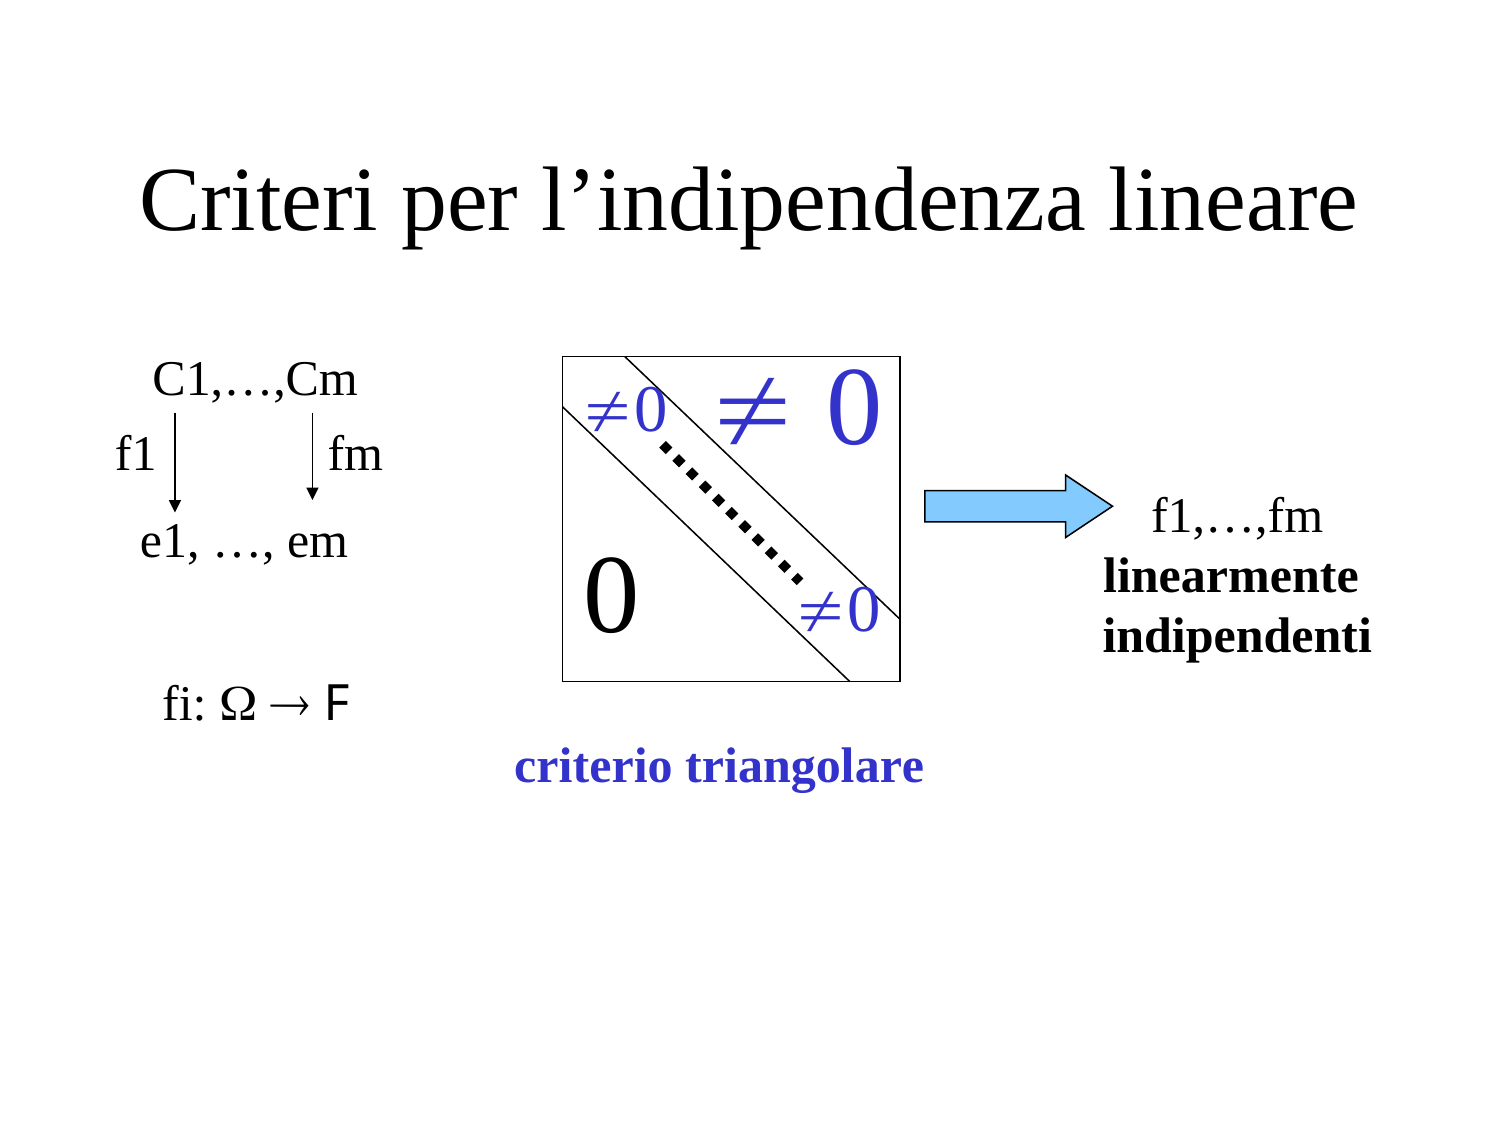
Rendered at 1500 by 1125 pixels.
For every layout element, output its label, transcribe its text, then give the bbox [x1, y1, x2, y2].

text_box 0 [568, 512, 655, 663]
text_box f1 [100, 412, 172, 488]
text_box criterio triangolare [499, 724, 940, 801]
text_box fm [312, 412, 399, 488]
text_box 0 [567, 356, 684, 453]
text_box [924, 474, 1087, 538]
text_box  0 [693, 424, 747, 476]
title Criteri per l’indipendenza lineare [112, 99, 1388, 288]
text_box C1,…,Cm [137, 337, 373, 413]
text_box e1, …, em [124, 499, 364, 576]
text_box f1,…,fm linearmente indipendenti [1087, 474, 1388, 671]
text_box fi:   F [147, 662, 365, 738]
text_box  0 [693, 324, 898, 476]
text_box 0 [779, 556, 896, 653]
